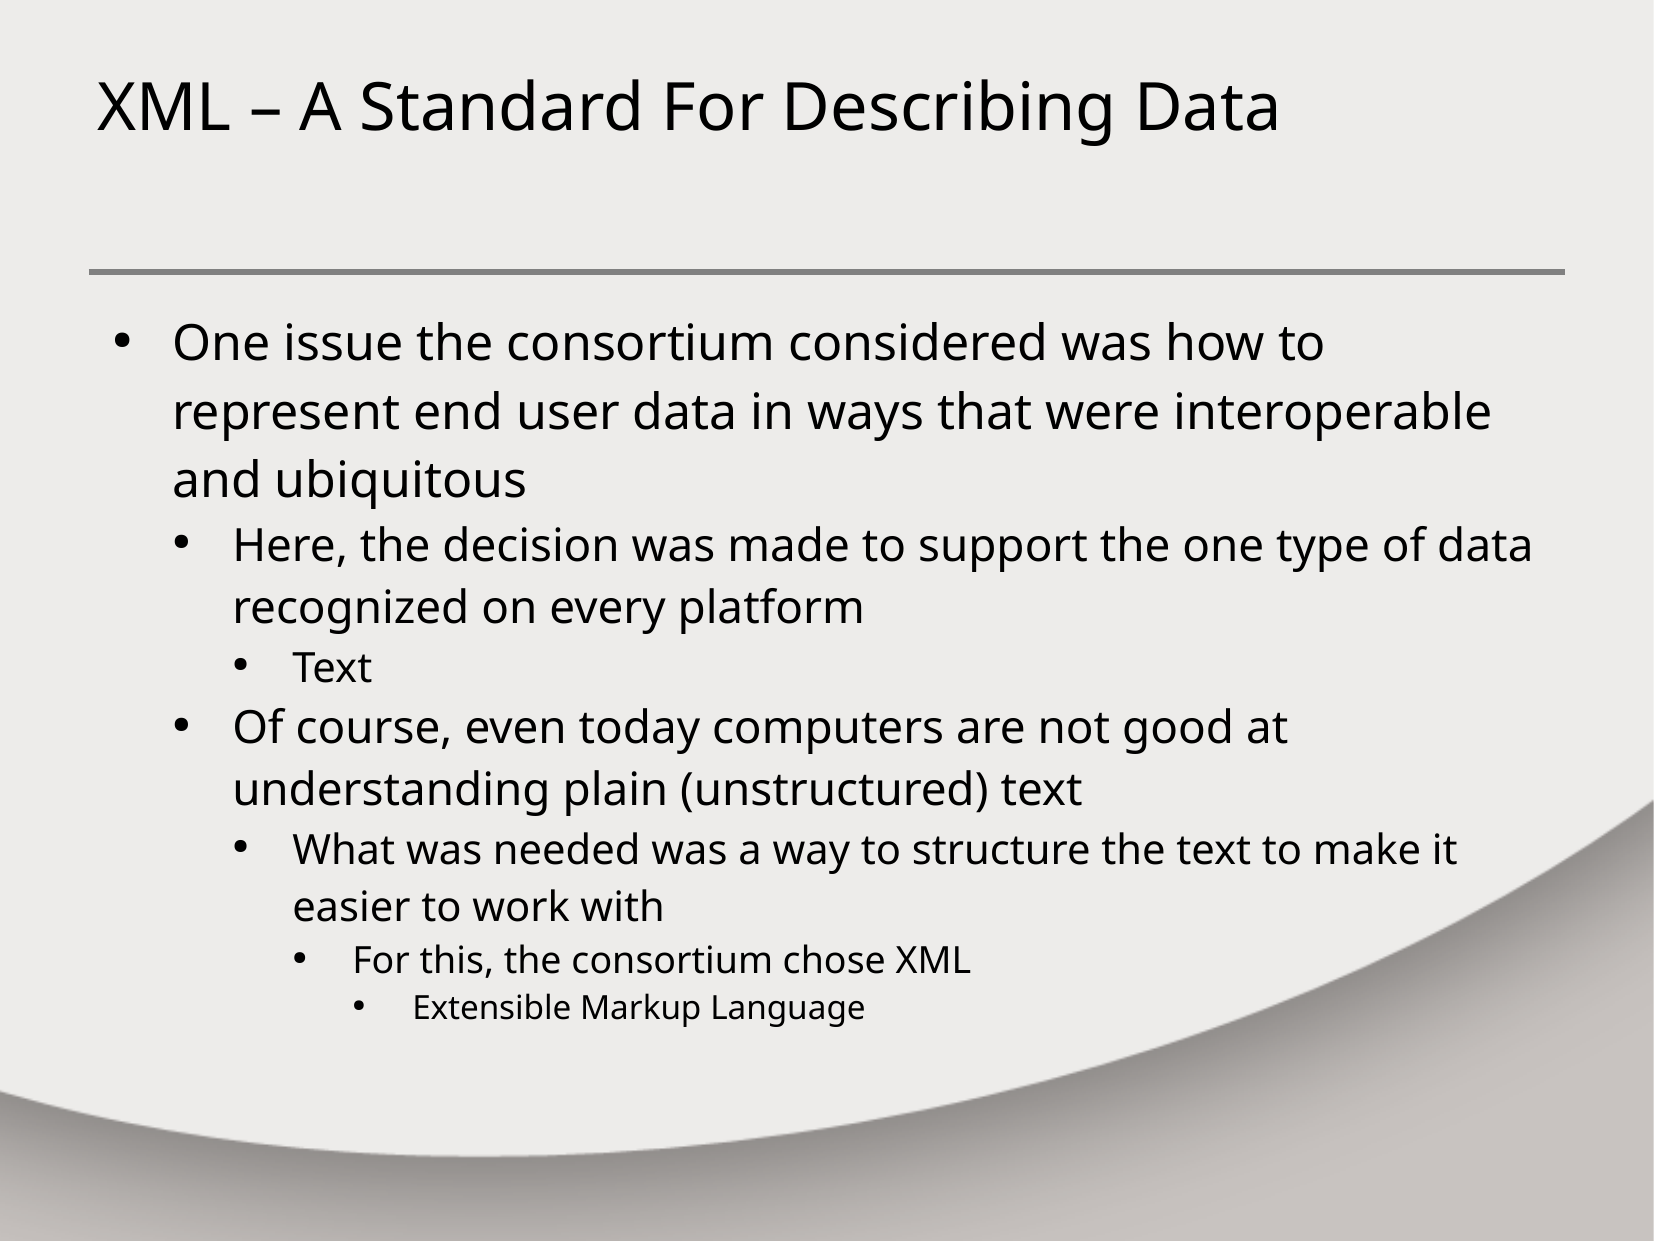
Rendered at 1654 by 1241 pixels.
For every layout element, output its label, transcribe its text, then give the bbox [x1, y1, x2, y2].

title XML – A Standard For Describing Data [97, 75, 1561, 226]
text_box One issue the consortium considered was how to represent end user data in ways that were interoperable and ubiquitous Here, the decision was made to support the one type of data recognized on every platform Text Of course, even today computers are not good at understanding plain (unstructured) text What was needed was a way to structure the text to make it easier to work with For this, the consortium chose XML Extensible Markup Language [97, 300, 1561, 1163]
picture [0, 0, 1654, 1241]
